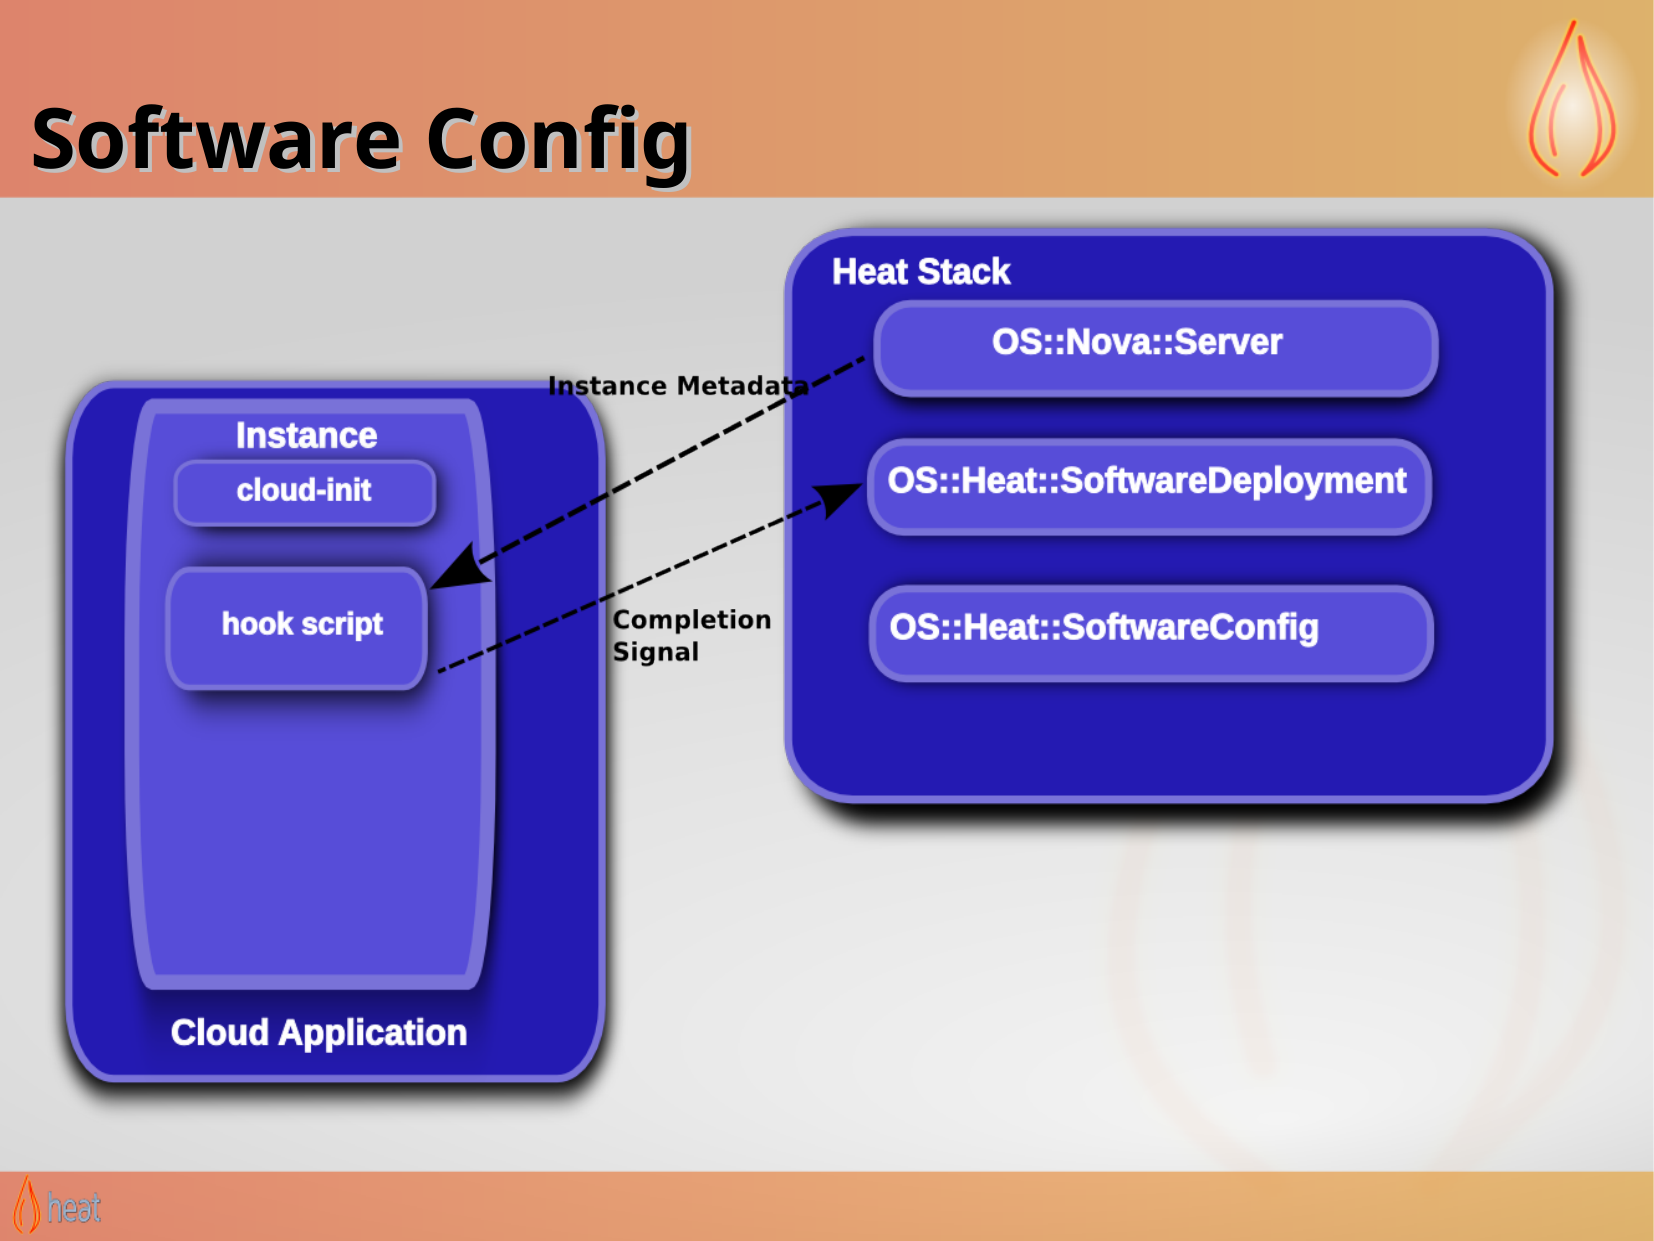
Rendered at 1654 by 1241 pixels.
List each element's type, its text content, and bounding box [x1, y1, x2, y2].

picture [0, 0, 1654, 1241]
title Software Config [30, 23, 1606, 249]
